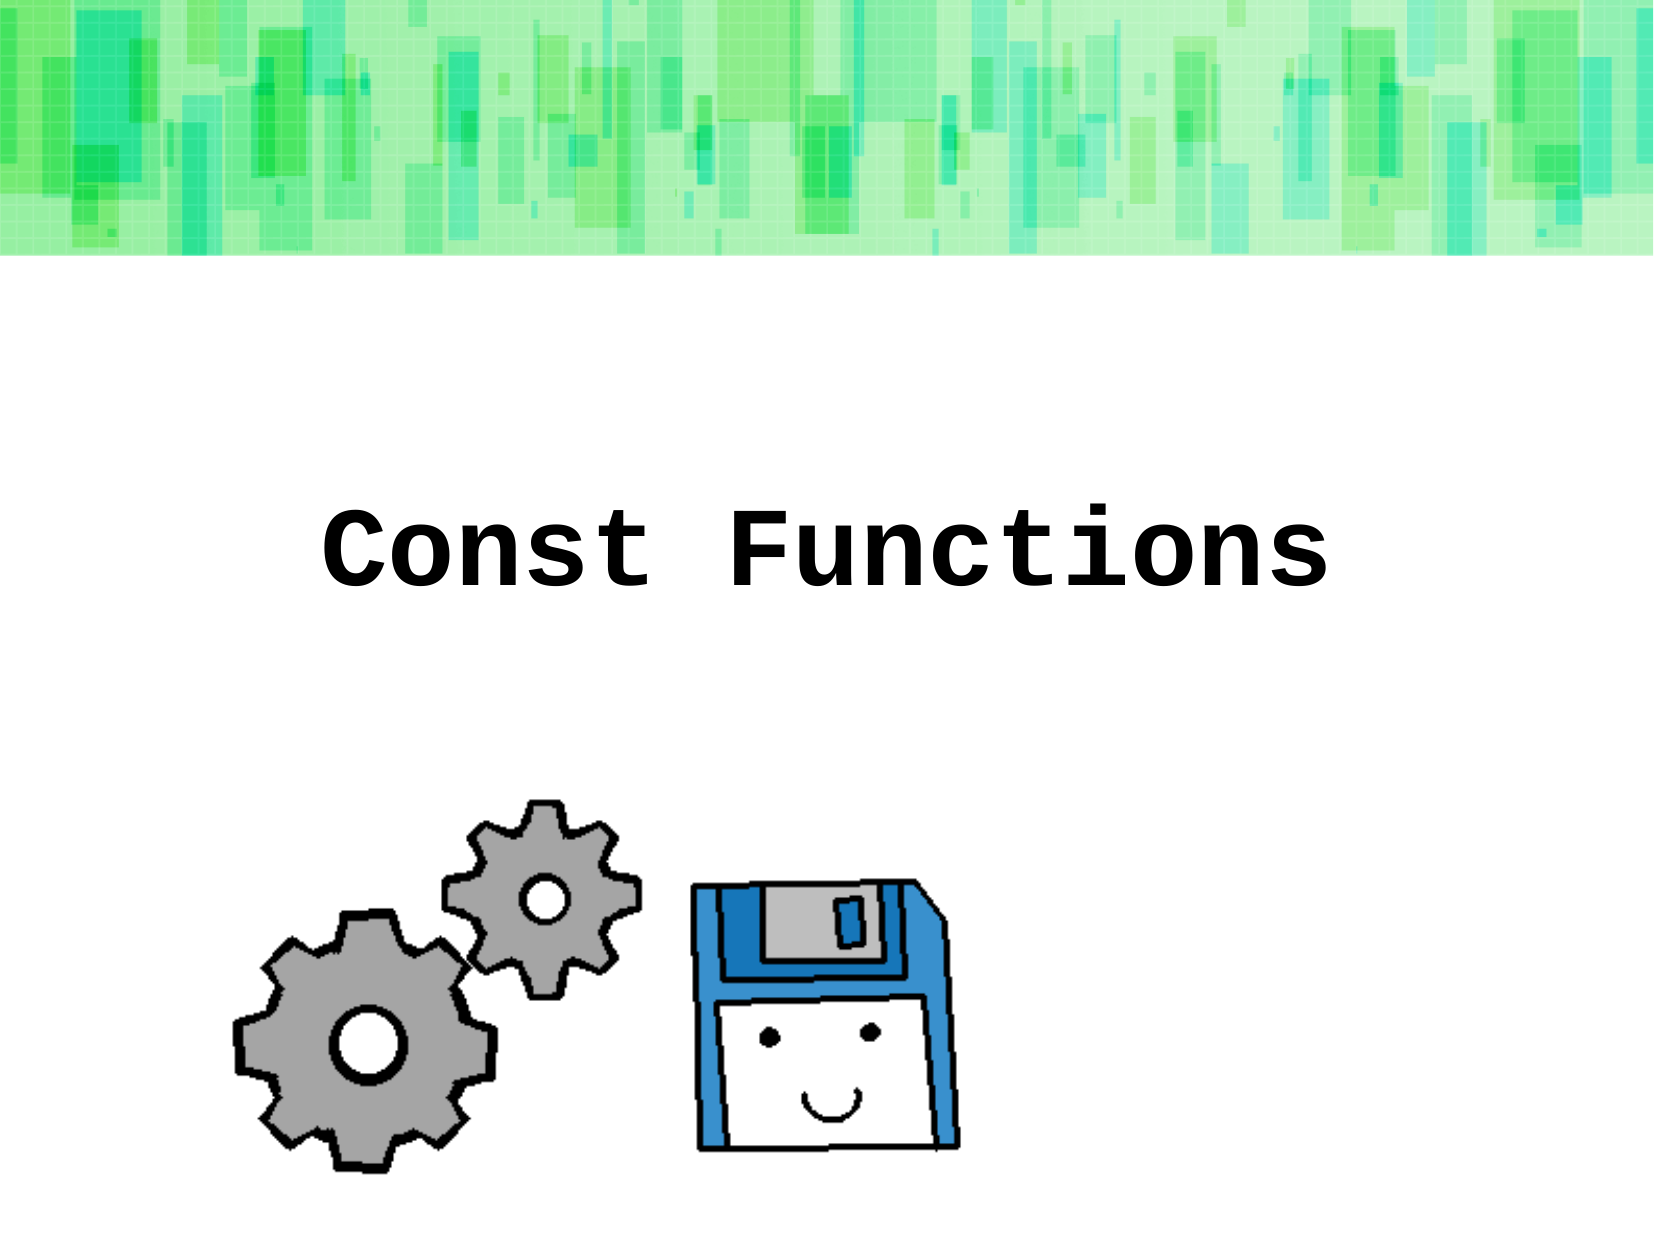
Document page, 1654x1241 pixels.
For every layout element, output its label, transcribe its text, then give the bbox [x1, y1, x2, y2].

picture [0, 0, 1654, 1241]
text_box Const Functions [82, 285, 1571, 826]
